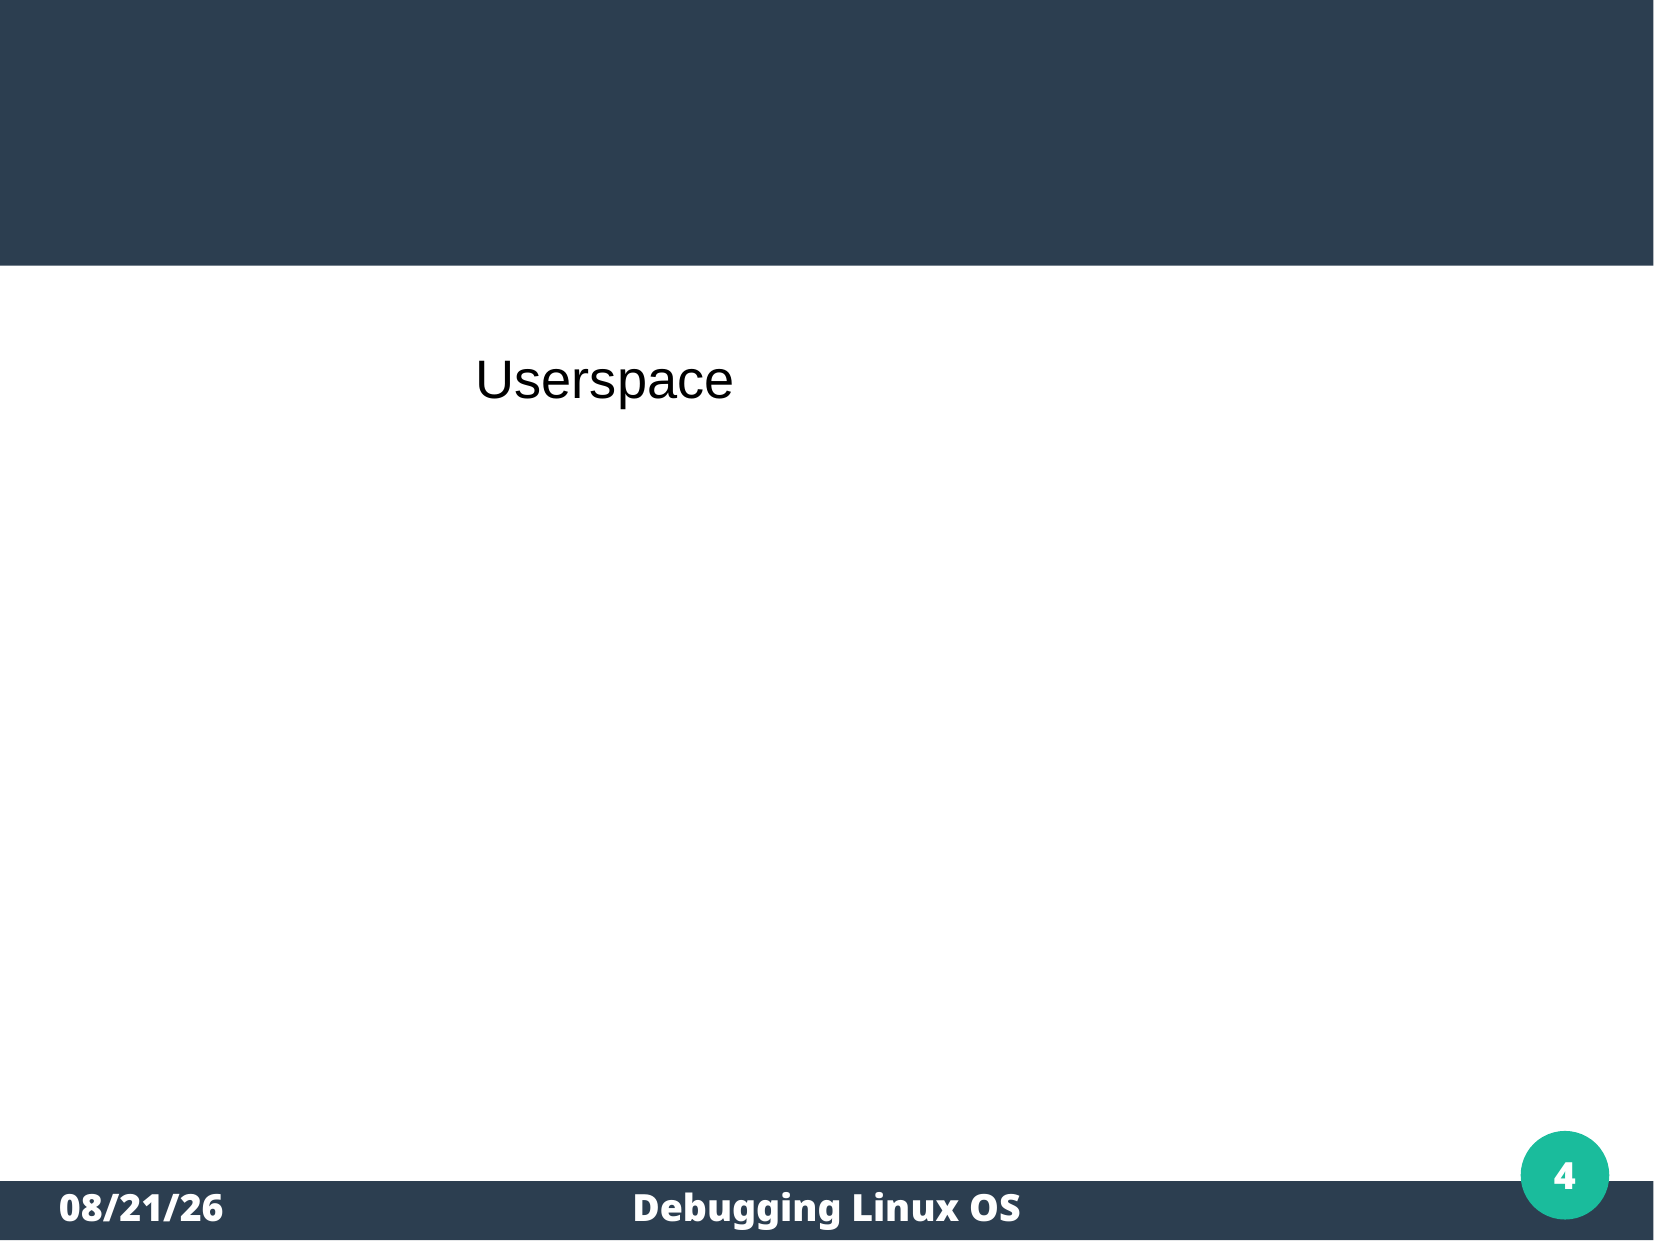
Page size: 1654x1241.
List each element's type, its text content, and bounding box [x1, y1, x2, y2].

text_box Userspace [460, 342, 1146, 423]
